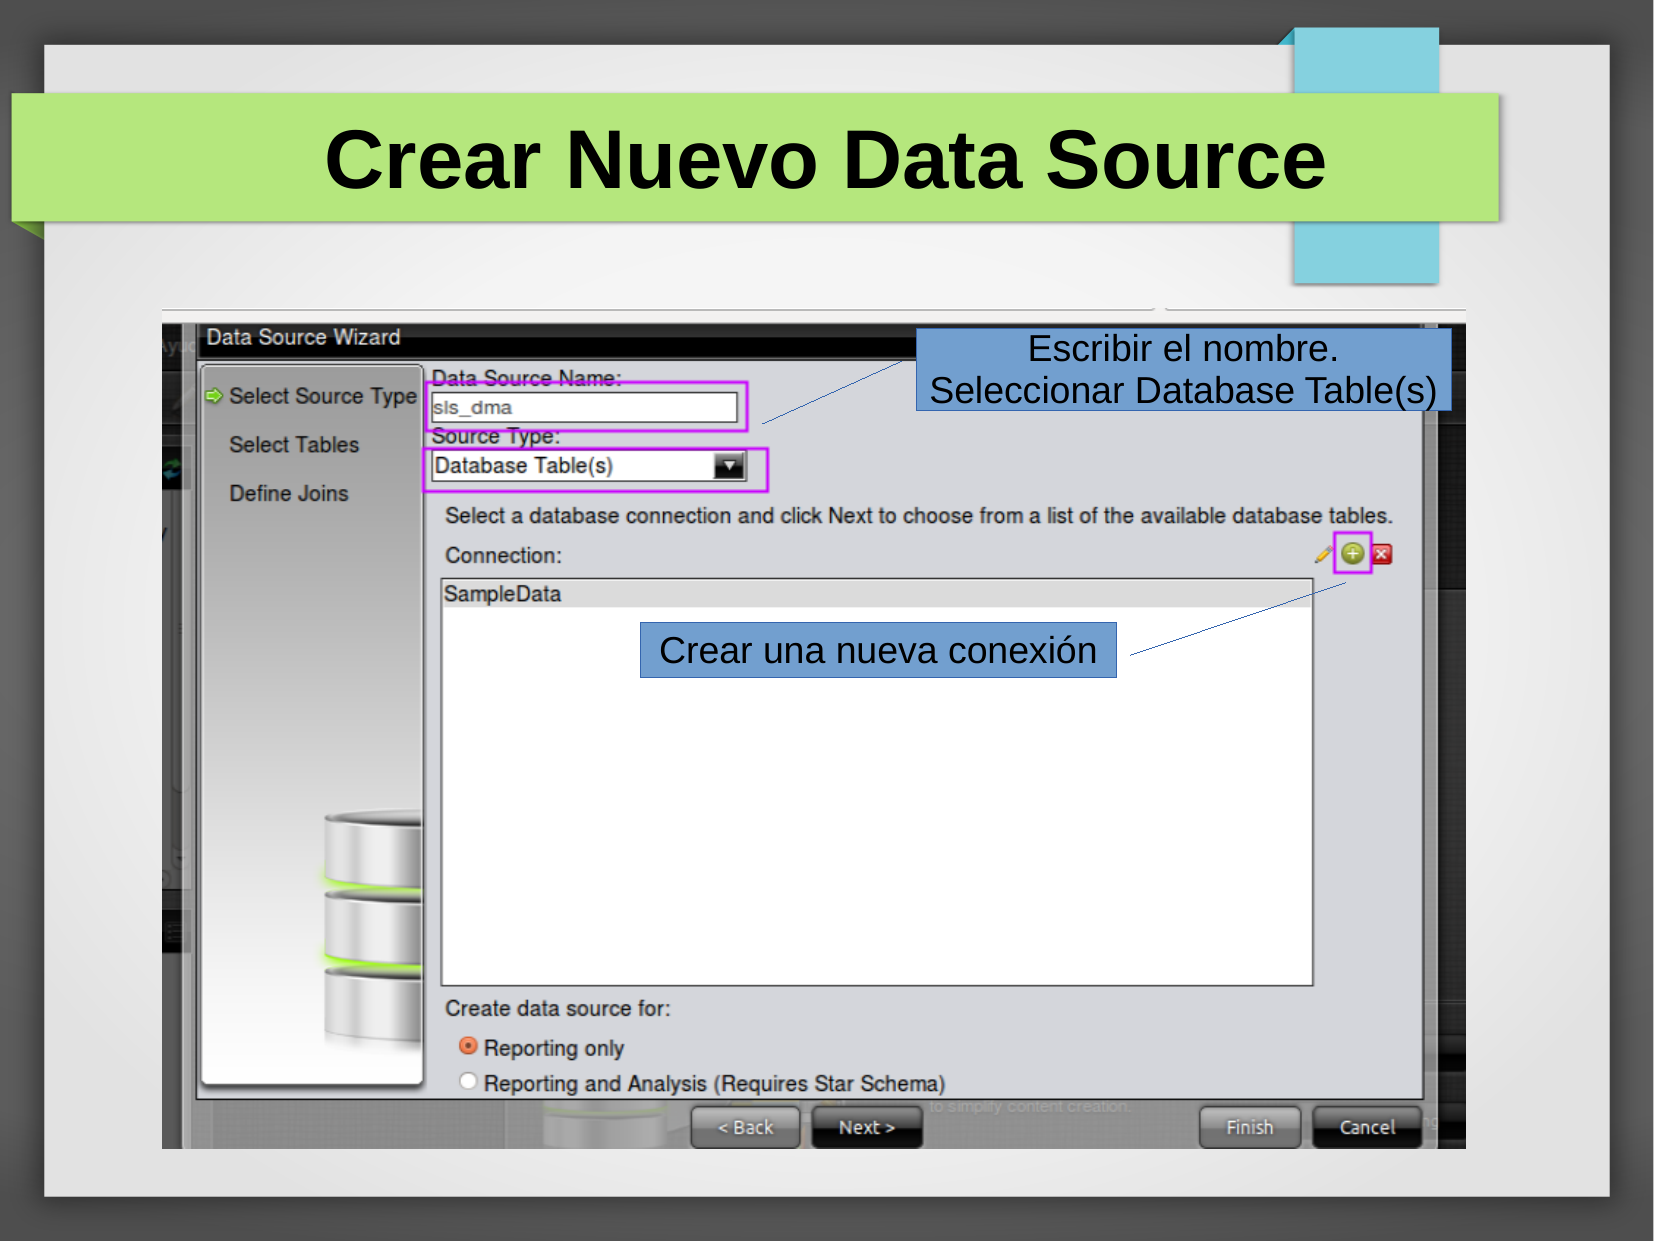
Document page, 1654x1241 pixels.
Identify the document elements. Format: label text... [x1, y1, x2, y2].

text_box Crear una nueva conexión [641, 622, 1116, 678]
picture [0, 0, 1654, 1241]
text_box Escribir el nombre. Seleccionar Database Table(s) [916, 328, 1451, 411]
title Crear Nuevo Data Source [70, 106, 1583, 213]
